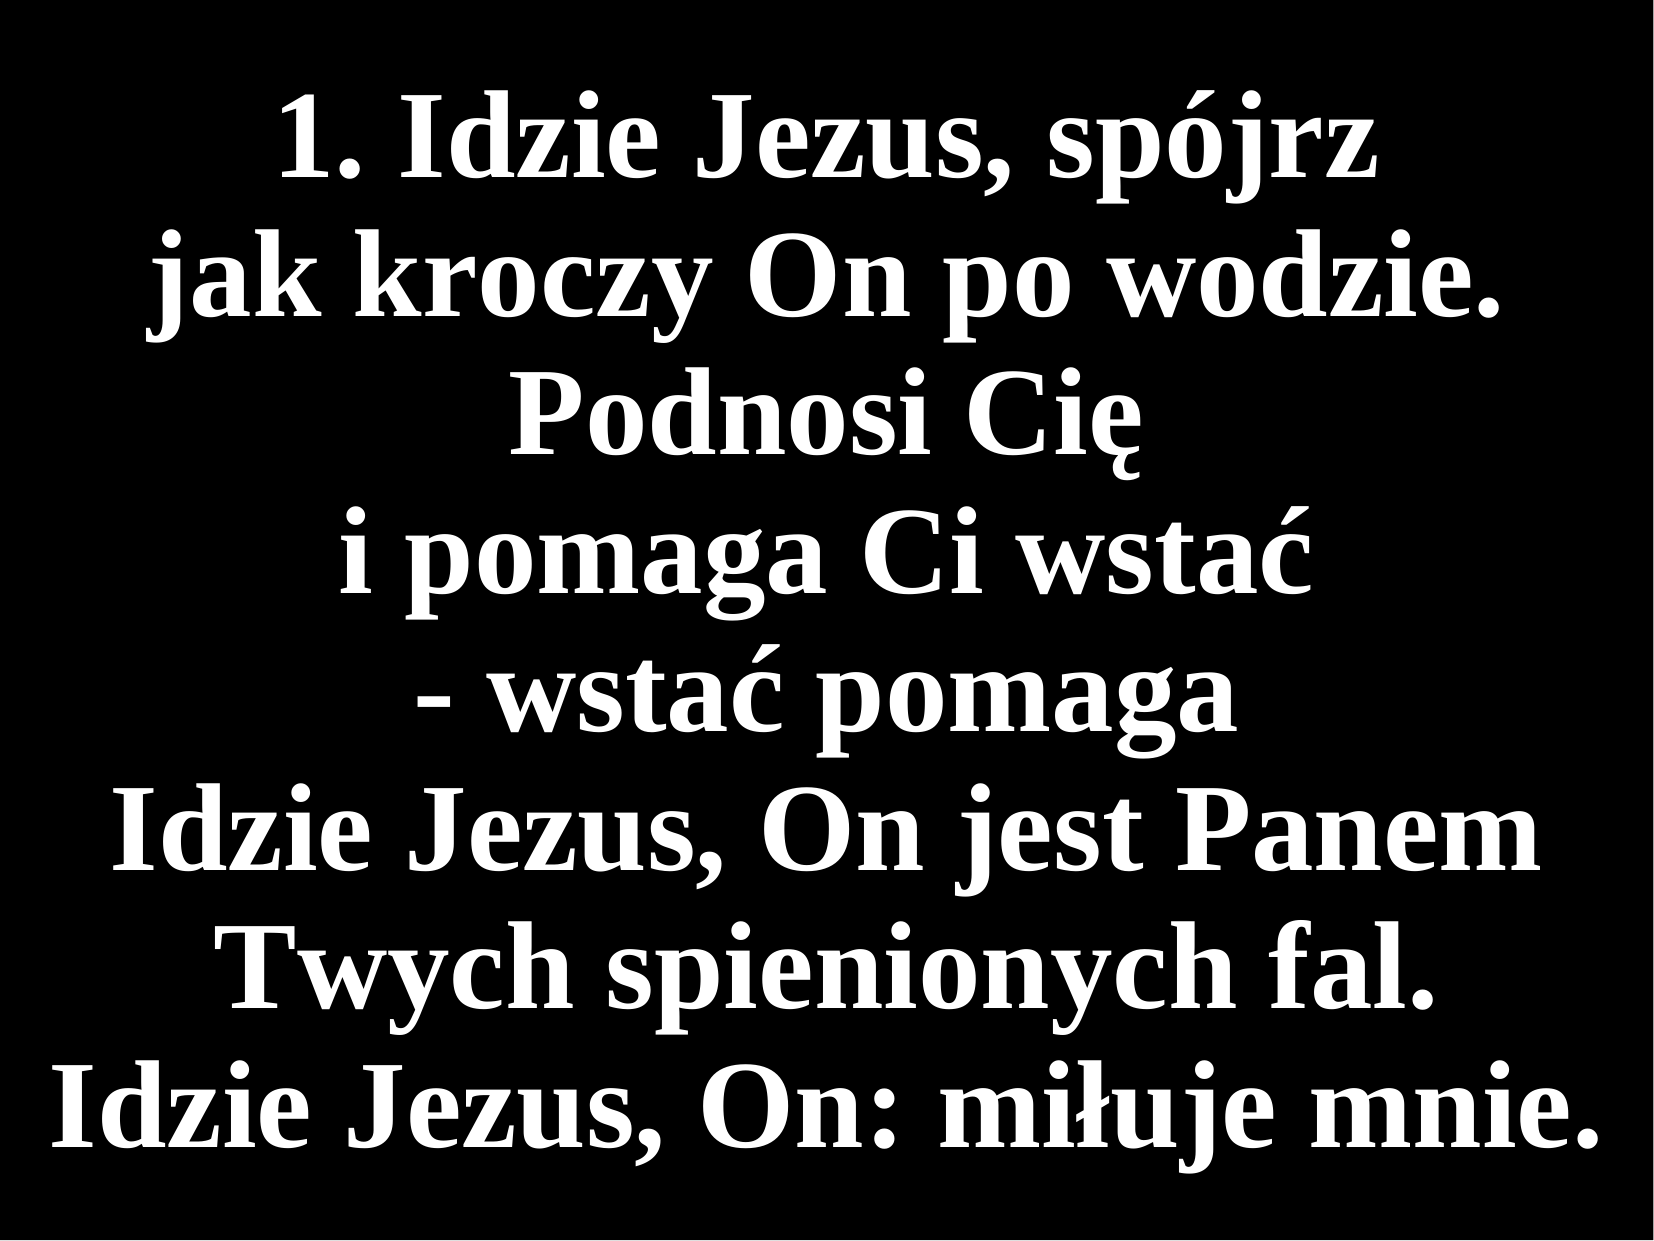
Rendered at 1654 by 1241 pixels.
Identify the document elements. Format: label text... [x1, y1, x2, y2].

title 1. Idzie Jezus, spójrz jak kroczy On po wodzie. Podnosi Cię i pomaga Ci wstać - wstać pomaga Idzie Jezus, On jest Panem Twych spienionych fal. Idzie Jezus, On: miłuje mnie. [0, 0, 1654, 1241]
